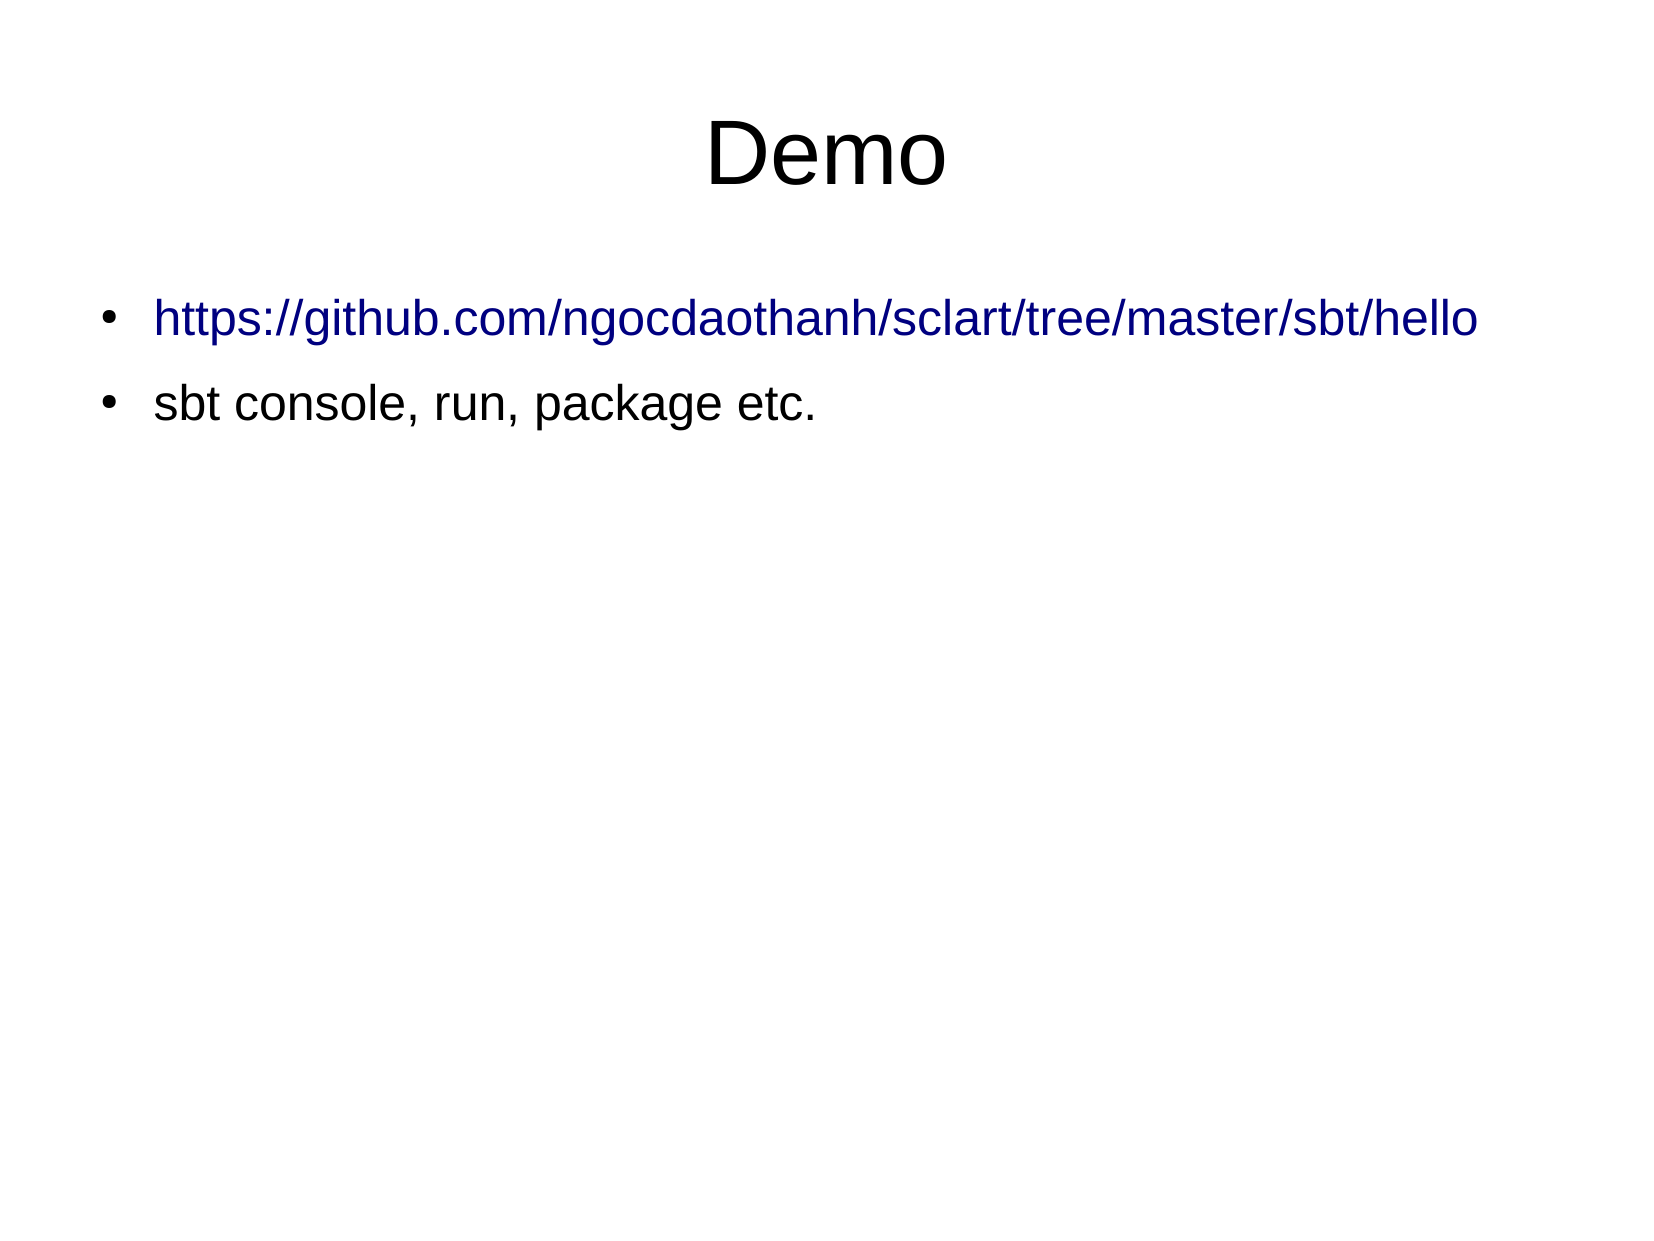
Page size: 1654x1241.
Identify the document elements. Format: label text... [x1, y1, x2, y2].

list https://github.com/ngocdaothanh/sclart/tree/master/sbt/hello sbt console, run, package etc. [82, 290, 1538, 1010]
title Demo [82, 49, 1571, 257]
